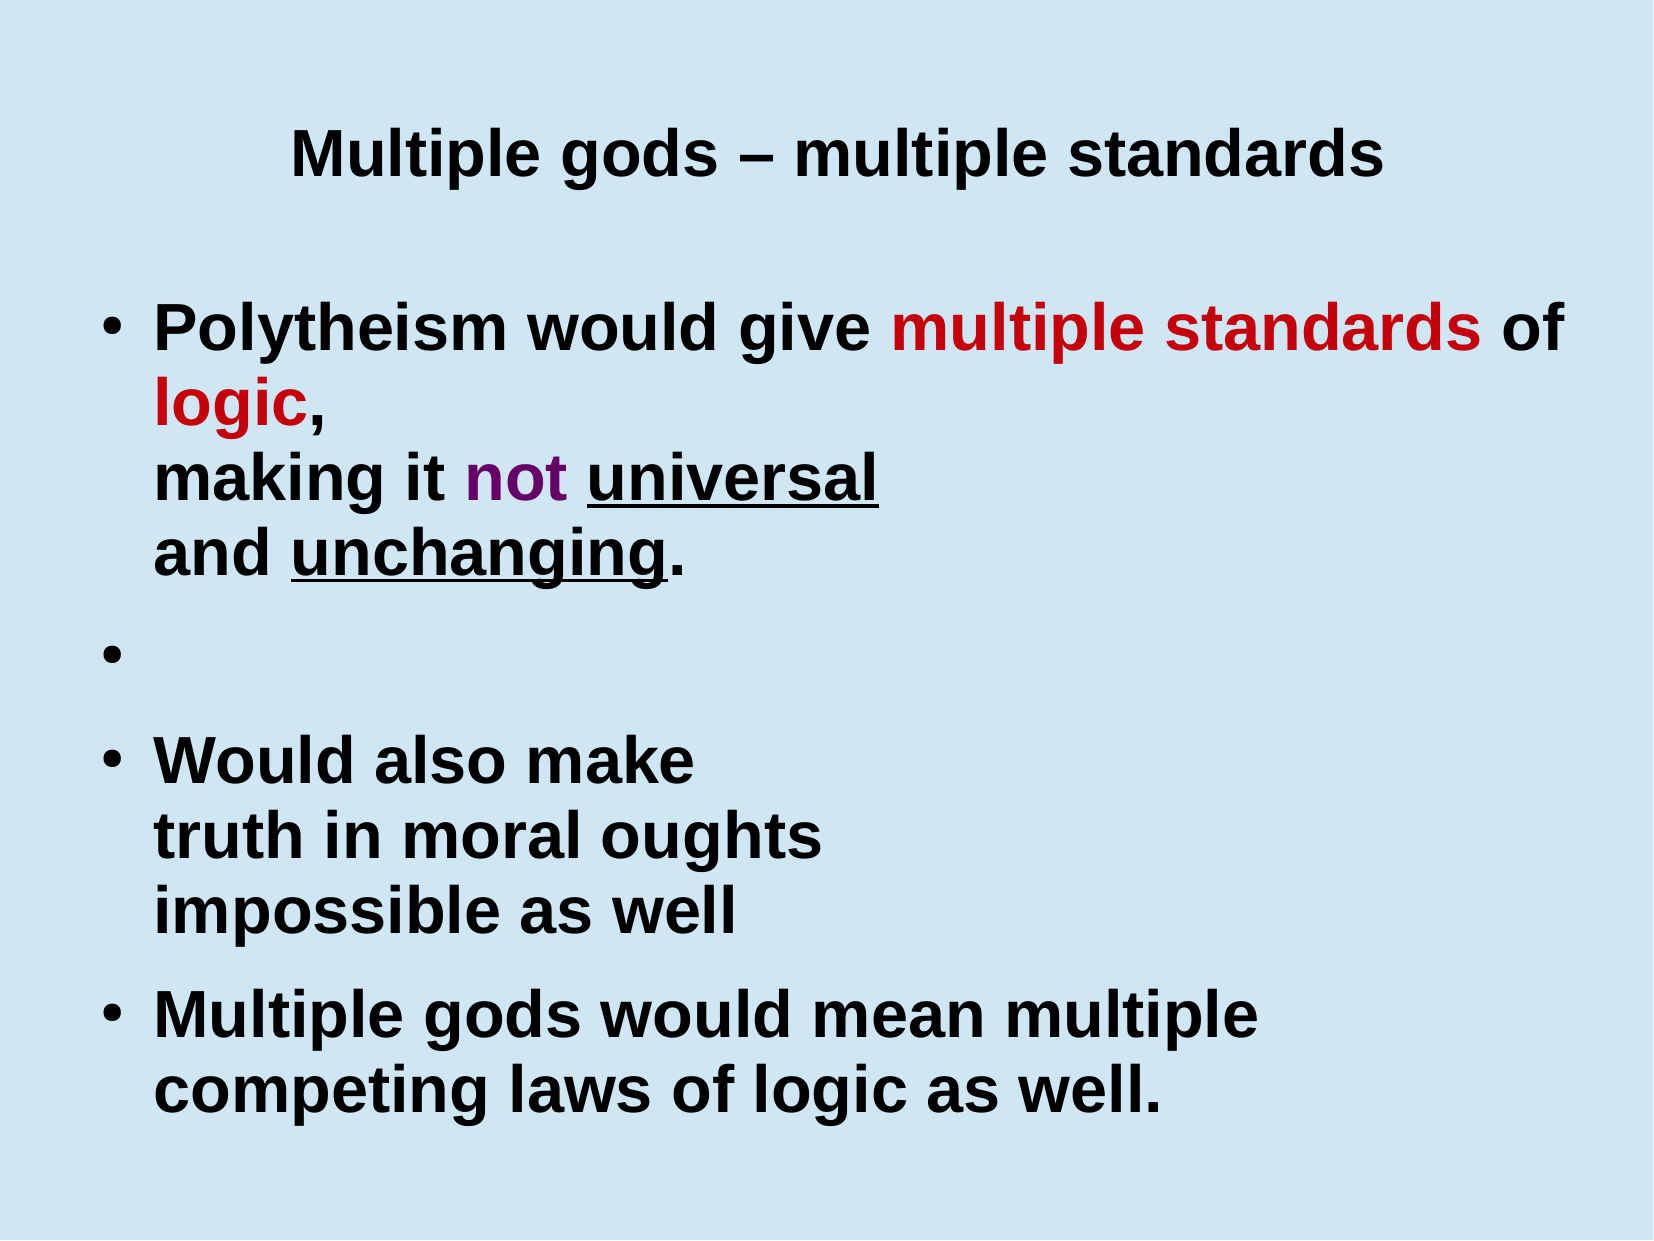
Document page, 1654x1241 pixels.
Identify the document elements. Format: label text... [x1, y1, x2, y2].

title Multiple gods – multiple standards [82, 49, 1571, 257]
list Polytheism would give multiple standards of logic, making it not universal and unchanging. Would also make truth in moral oughts impossible as well Multiple gods would mean multiple competing laws of logic as well. [82, 290, 1571, 1127]
